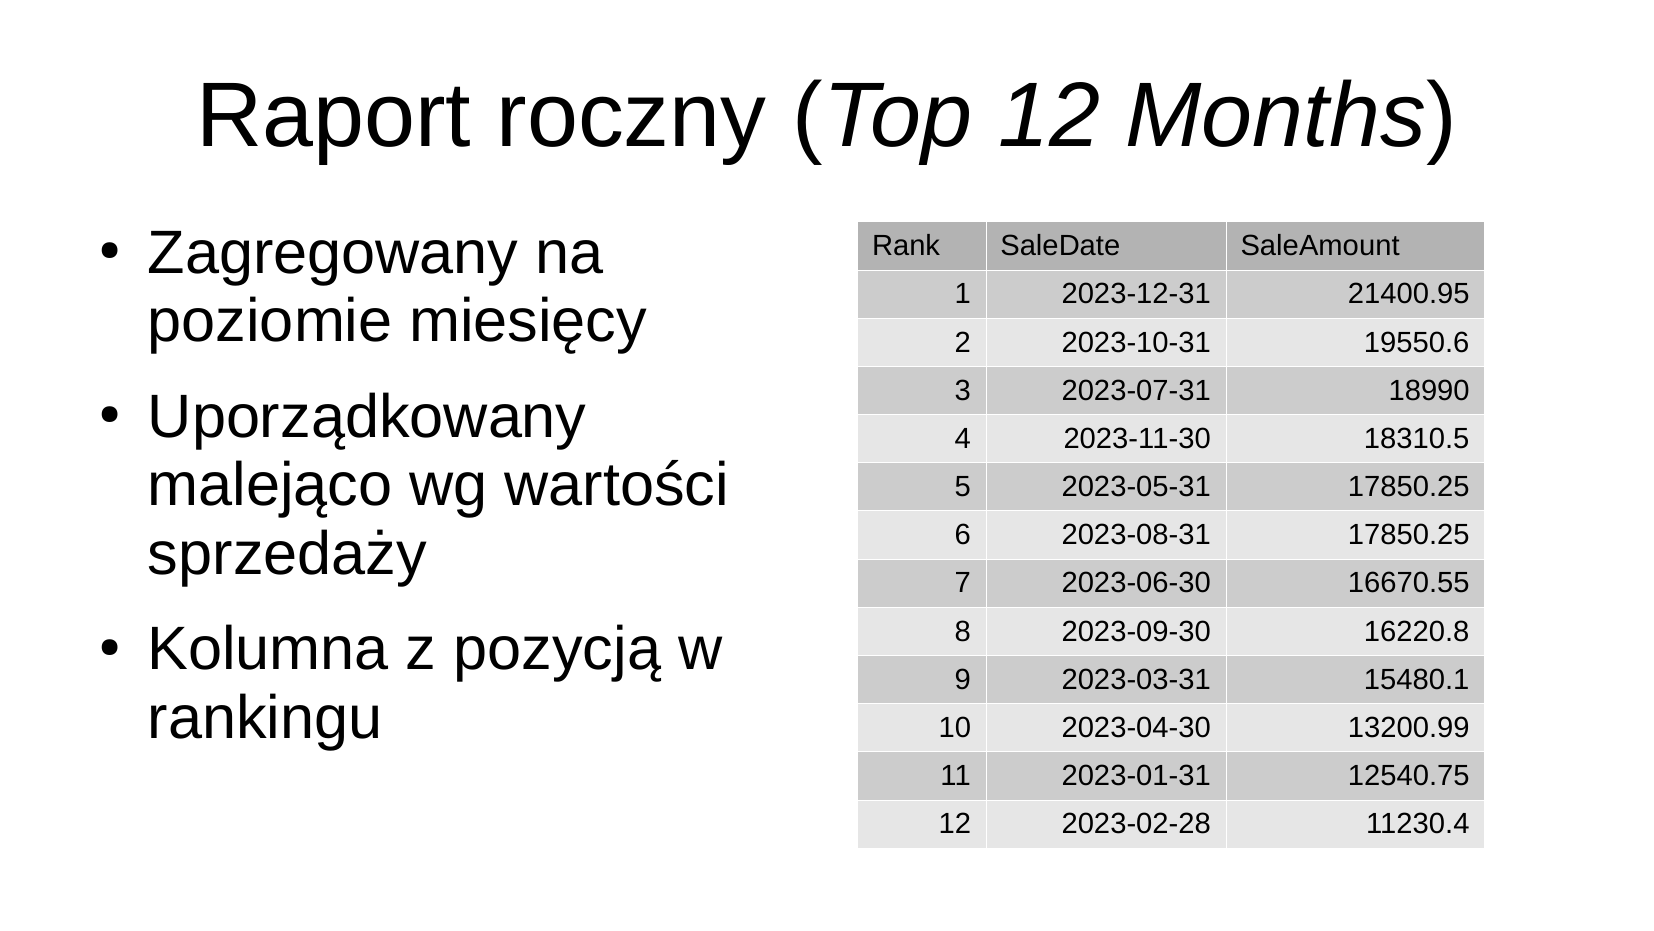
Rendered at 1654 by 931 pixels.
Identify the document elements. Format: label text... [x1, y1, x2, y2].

table_cell 2023-09-30 [987, 608, 1226, 655]
table_cell 16670.55 [1227, 560, 1484, 607]
table_cell 6 [858, 511, 986, 559]
title Raport roczny (Top 12 Months) [82, 37, 1571, 193]
table_cell 5 [858, 463, 986, 510]
table_cell 2023-03-31 [987, 656, 1226, 703]
table_cell 18990 [1227, 367, 1484, 414]
list Zagregowany na poziomie miesięcy Uporządkowany malejąco wg wartości sprzedaży Kolumna z pozycją w rankingu [82, 217, 809, 758]
table_cell 2023-12-31 [987, 271, 1226, 318]
table_cell 12540.75 [1227, 752, 1484, 800]
table_cell 2023-10-31 [987, 319, 1226, 366]
table_cell 2023-11-30 [987, 415, 1226, 462]
table_cell 1 [858, 271, 986, 318]
table_header SaleAmount [1227, 222, 1484, 270]
table_cell 2023-01-31 [987, 752, 1226, 800]
table_cell 17850.25 [1227, 511, 1484, 559]
table_cell 9 [858, 656, 986, 703]
table_cell 10 [858, 704, 986, 751]
table_cell 15480.1 [1227, 656, 1484, 703]
table_cell 16220.8 [1227, 608, 1484, 655]
table_cell 21400.95 [1227, 271, 1484, 318]
table_cell 12 [858, 801, 986, 848]
table_cell 19550.6 [1227, 319, 1484, 366]
table_cell 3 [858, 367, 986, 414]
table_cell 18310.5 [1227, 415, 1484, 462]
table_cell 2023-04-30 [987, 704, 1226, 751]
table_cell 2023-02-28 [987, 801, 1226, 848]
table_cell 4 [858, 415, 986, 462]
table_cell 11230.4 [1227, 801, 1484, 848]
table_cell 13200.99 [1227, 704, 1484, 751]
table_cell 2023-06-30 [987, 560, 1226, 607]
table_cell 8 [858, 608, 986, 655]
table_cell 11 [858, 752, 986, 800]
table_cell 2023-05-31 [987, 463, 1226, 510]
table_header SaleDate [987, 222, 1226, 270]
table_cell 2 [858, 319, 986, 366]
table_cell 7 [858, 560, 986, 607]
table_cell 2023-08-31 [987, 511, 1226, 559]
table_cell 2023-07-31 [987, 367, 1226, 414]
table_header Rank [858, 222, 986, 270]
table_cell 17850.25 [1227, 463, 1484, 510]
